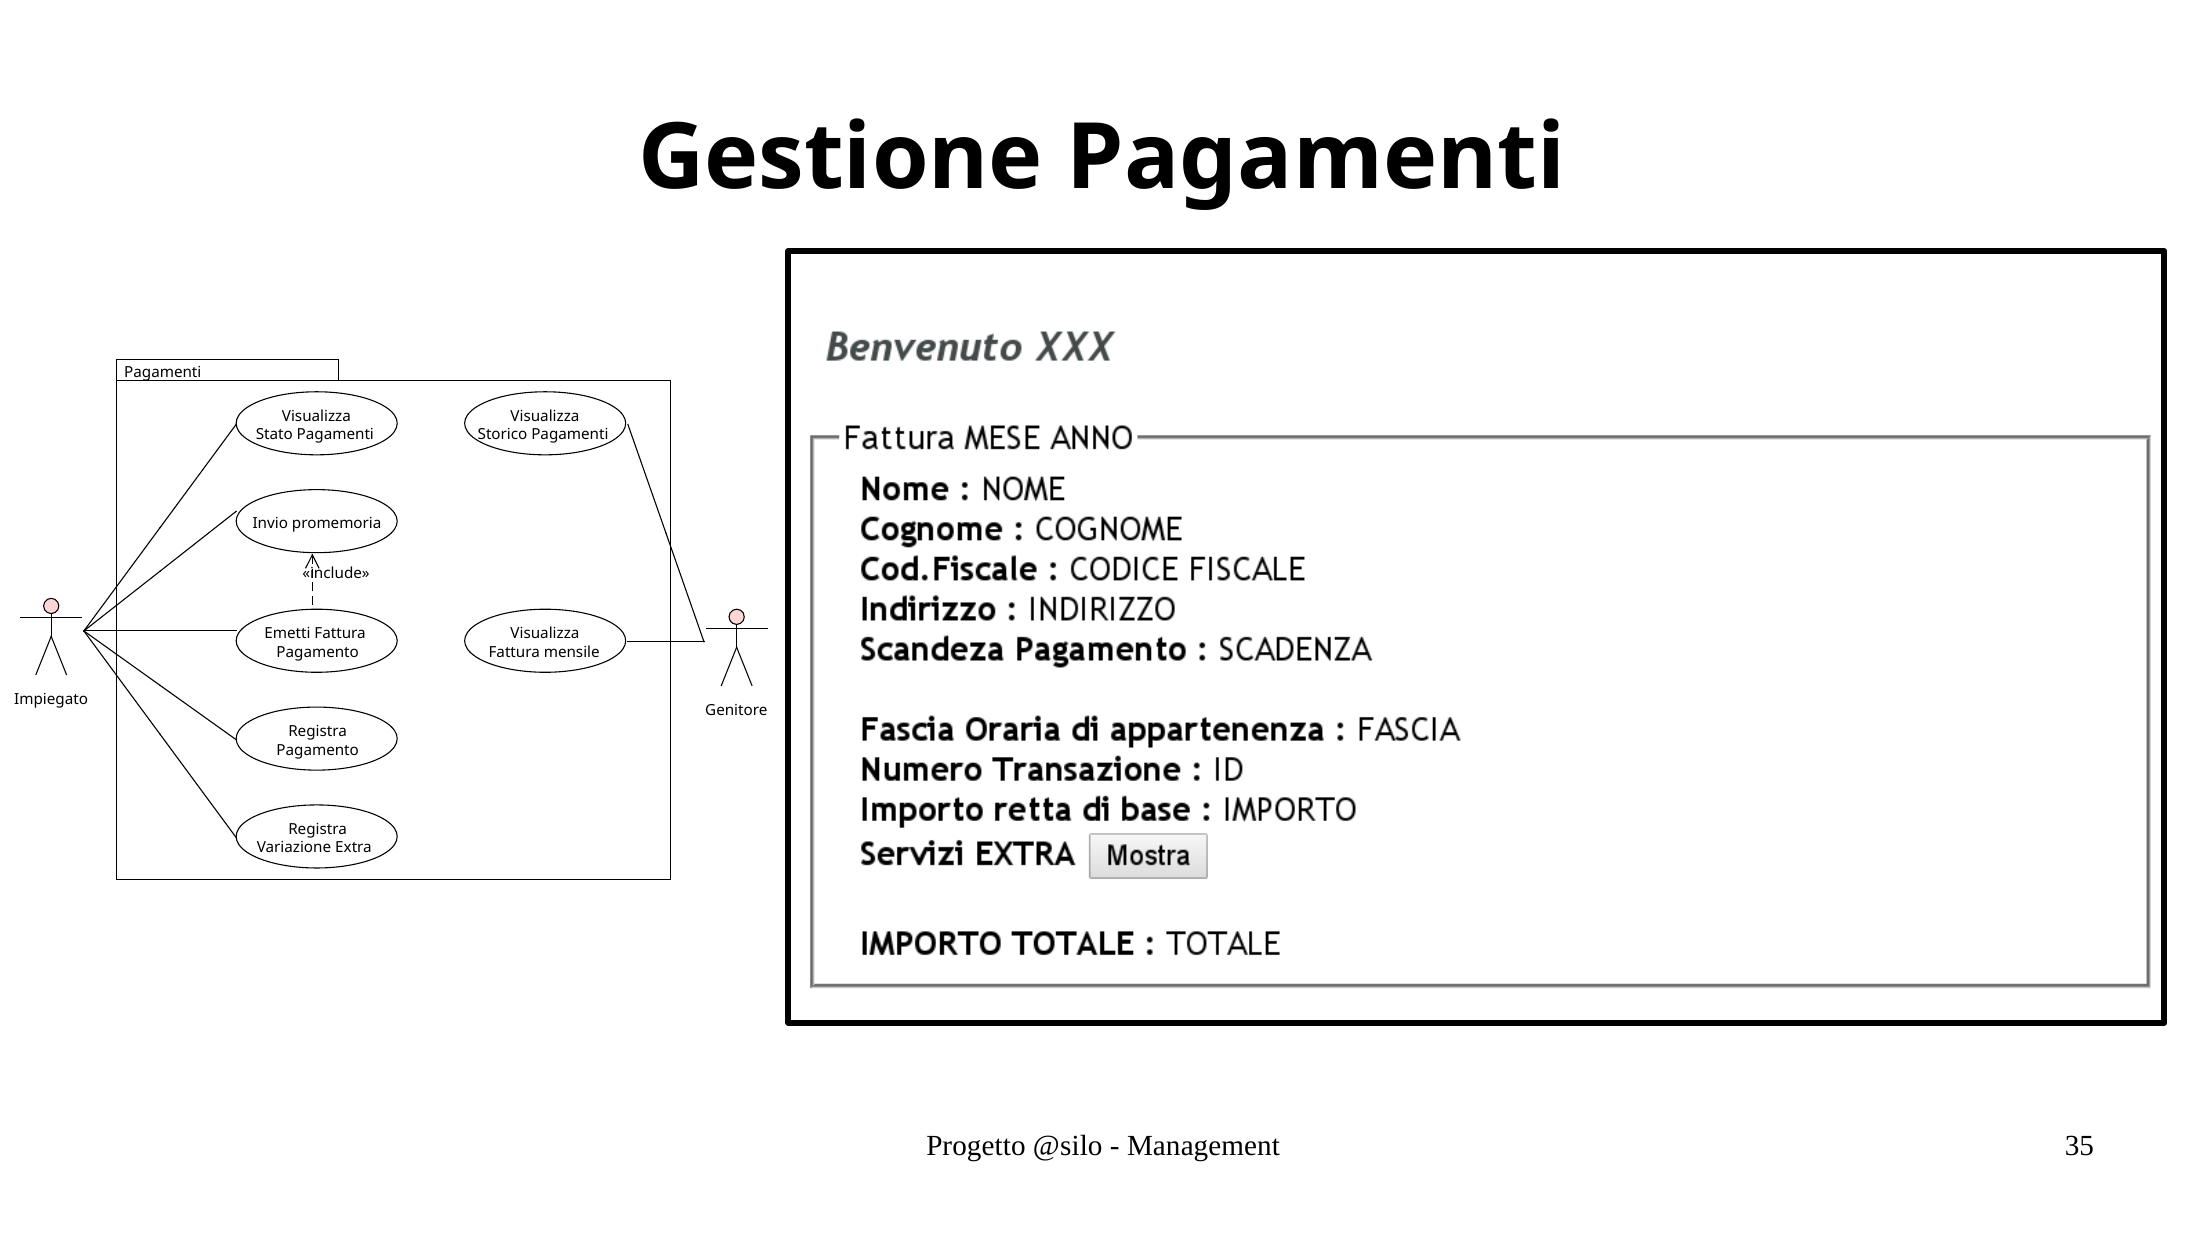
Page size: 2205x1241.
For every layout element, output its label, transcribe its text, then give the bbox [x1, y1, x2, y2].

title Gestione Pagamenti [110, 49, 2095, 257]
picture [791, 253, 2162, 1020]
picture [0, 336, 785, 904]
